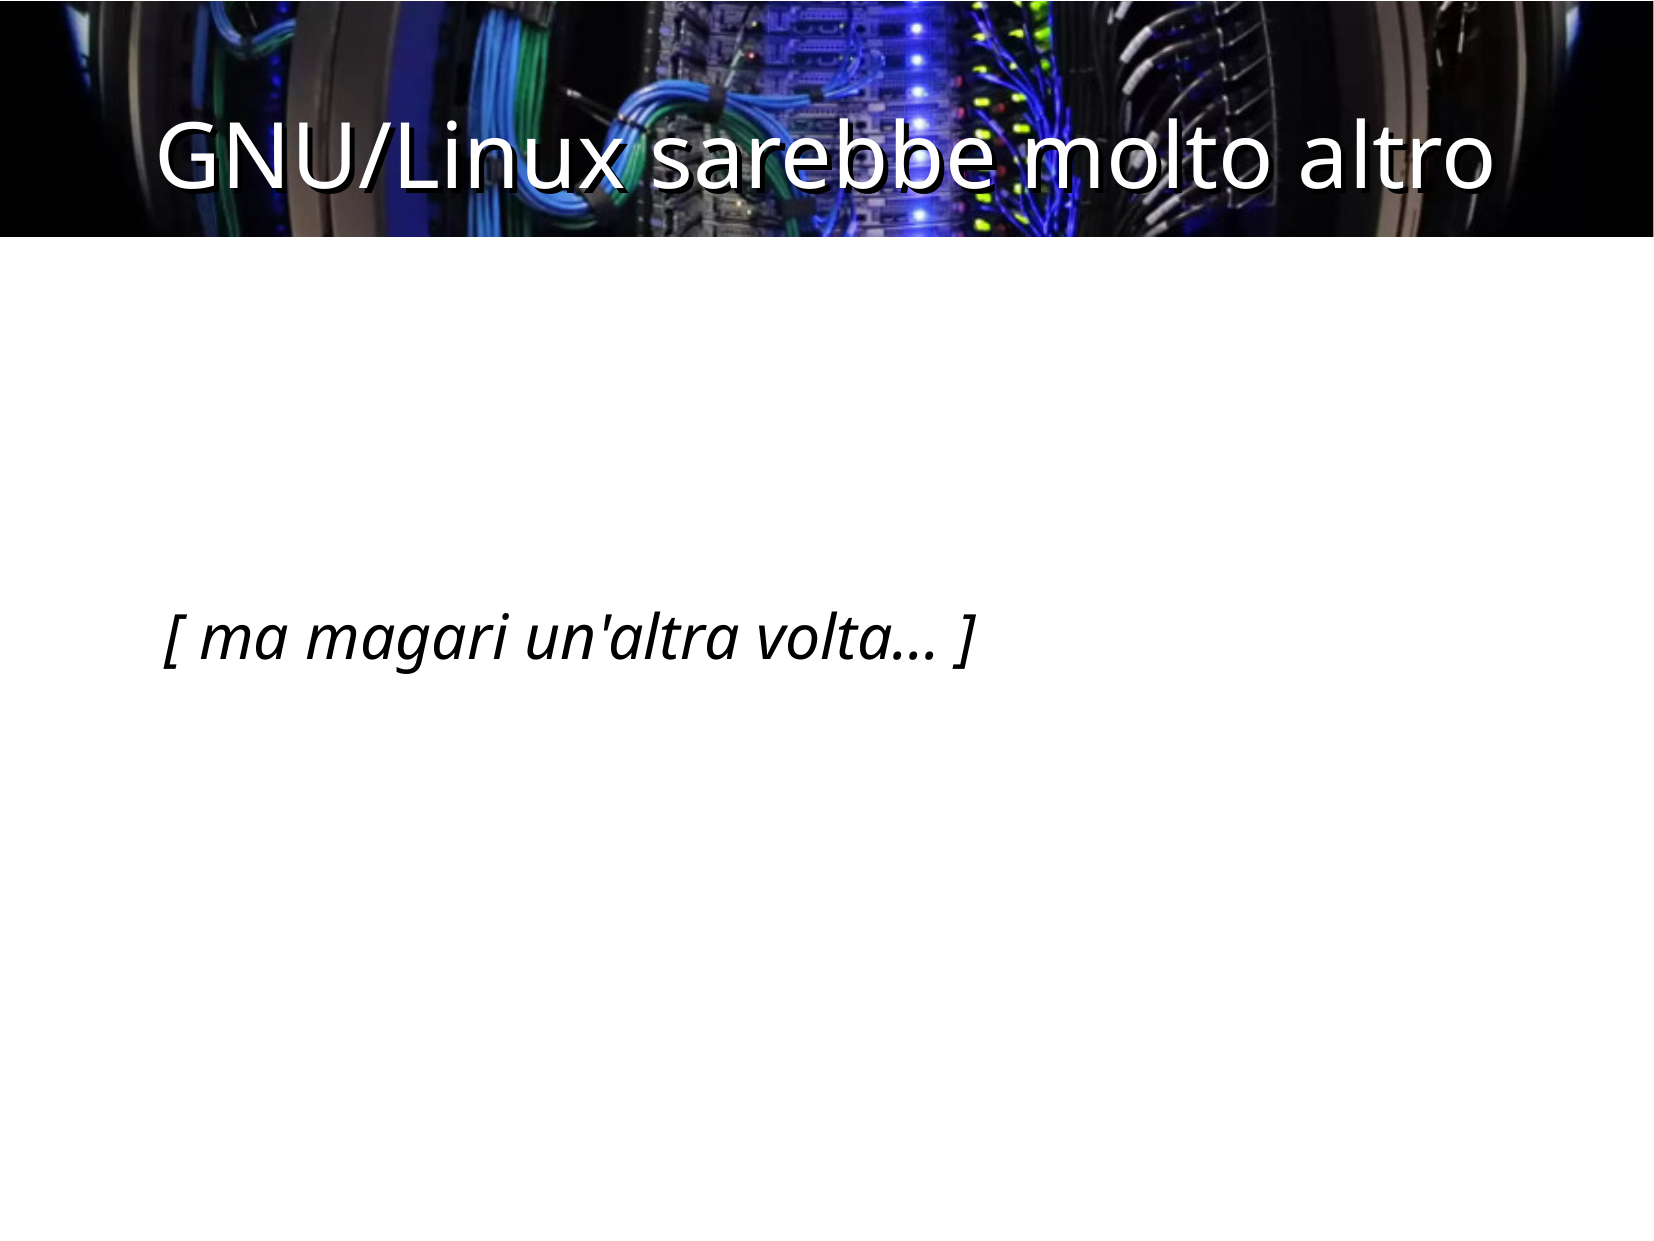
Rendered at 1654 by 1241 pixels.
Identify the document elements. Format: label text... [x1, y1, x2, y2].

text_box [ ma magari un'altra volta... ] [150, 585, 1546, 964]
picture [0, 1, 1654, 237]
title GNU/Linux sarebbe molto altro [82, 49, 1571, 257]
